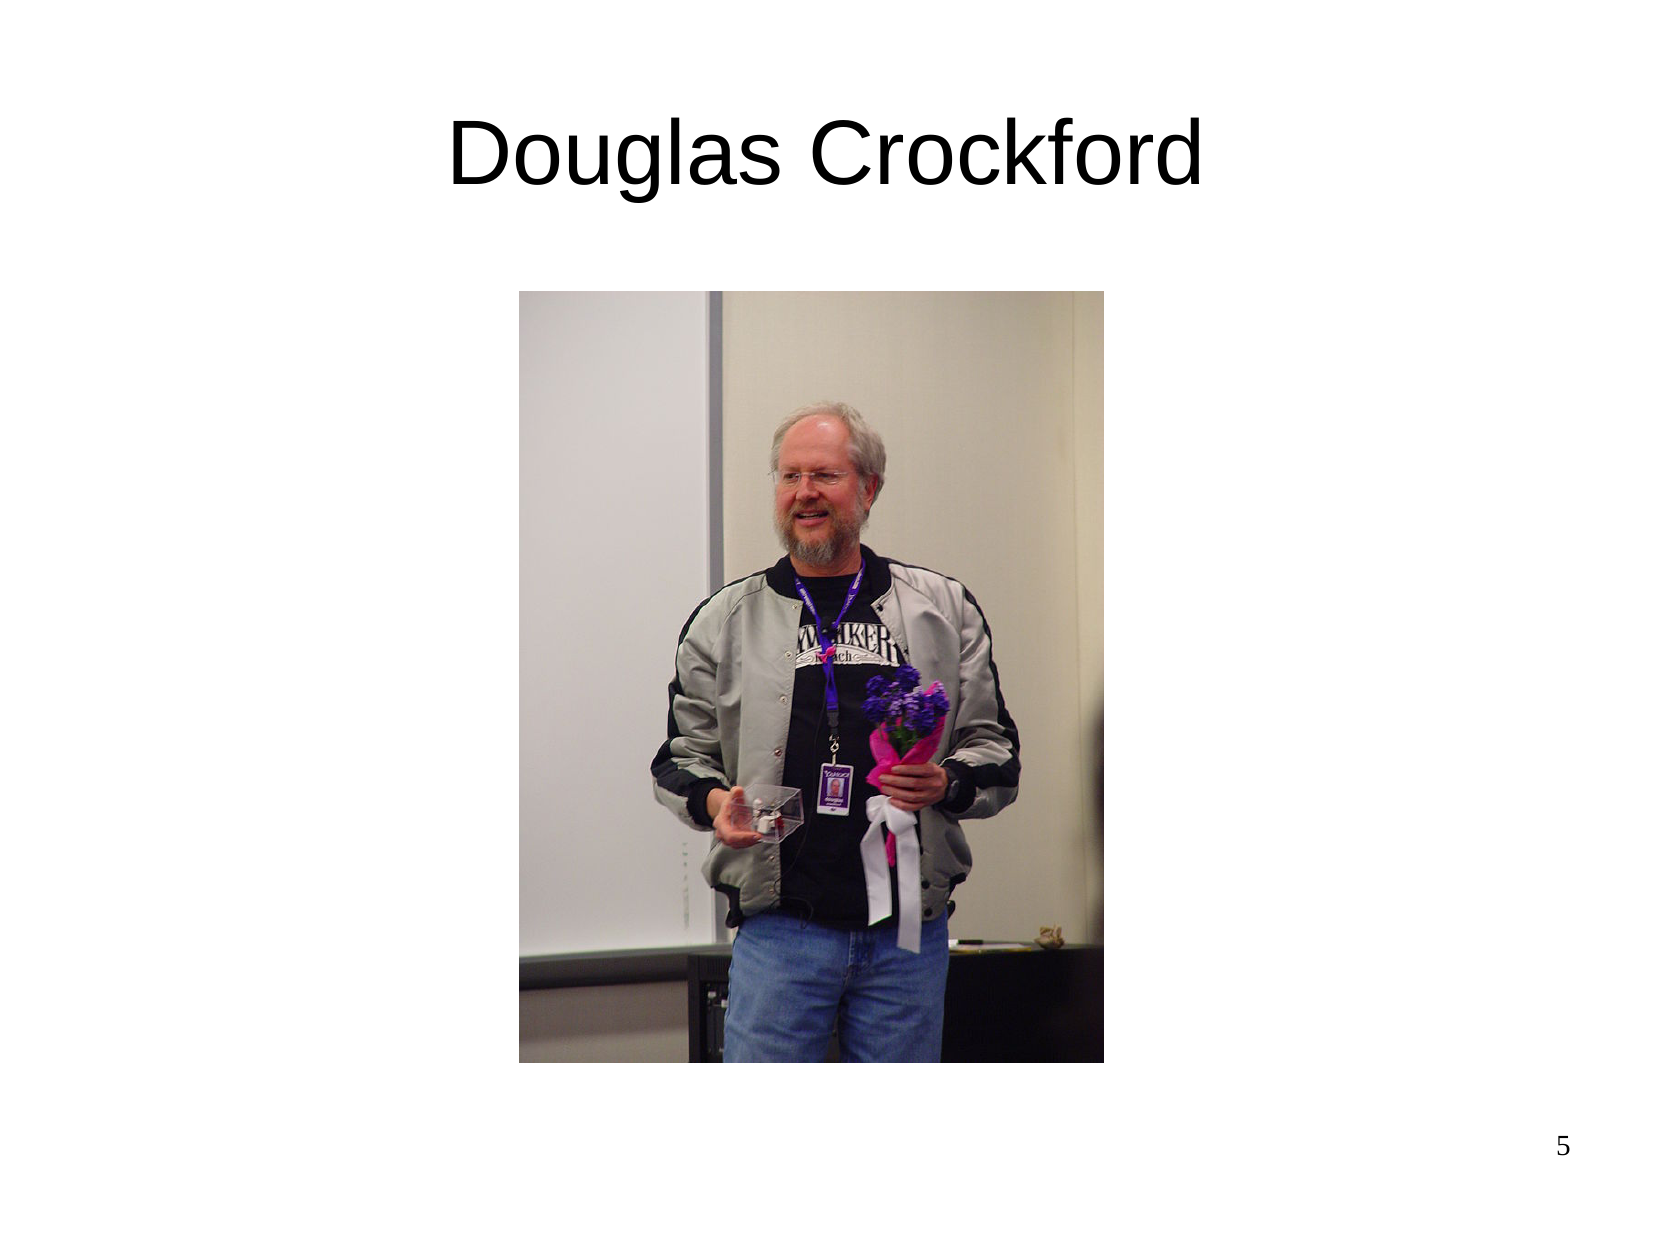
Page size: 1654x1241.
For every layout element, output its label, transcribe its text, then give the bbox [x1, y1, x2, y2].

picture [519, 291, 1104, 1063]
title Douglas Crockford [82, 49, 1571, 257]
